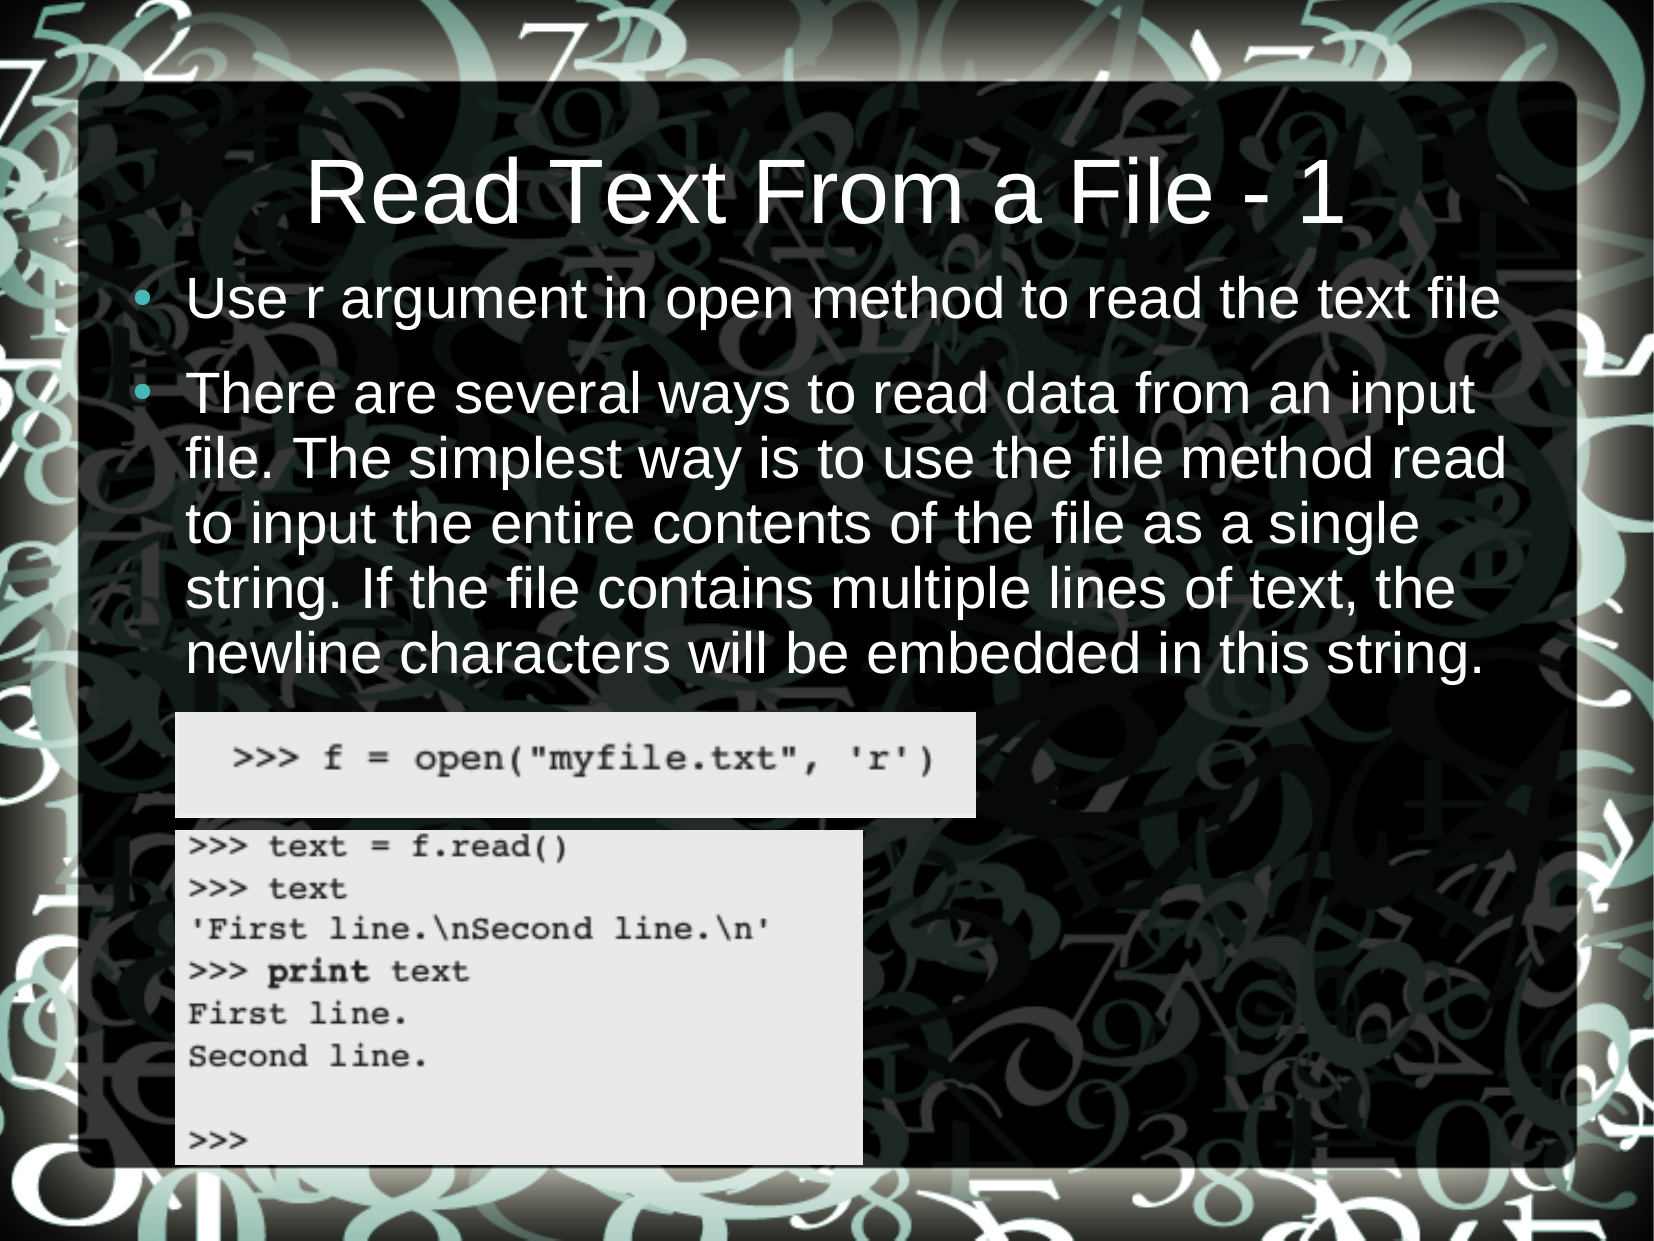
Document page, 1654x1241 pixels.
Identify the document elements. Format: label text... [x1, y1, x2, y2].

title Read Text From a File - 1 [82, 88, 1571, 296]
list Use r argument in open method to read the text file There are several ways to read data from an input file. The simplest way is to use the file method read to input the entire contents of the file as a single string. If the file contains multiple lines of text, the newline characters will be embedded in this string. [114, 266, 1538, 863]
picture [0, 0, 1654, 1241]
